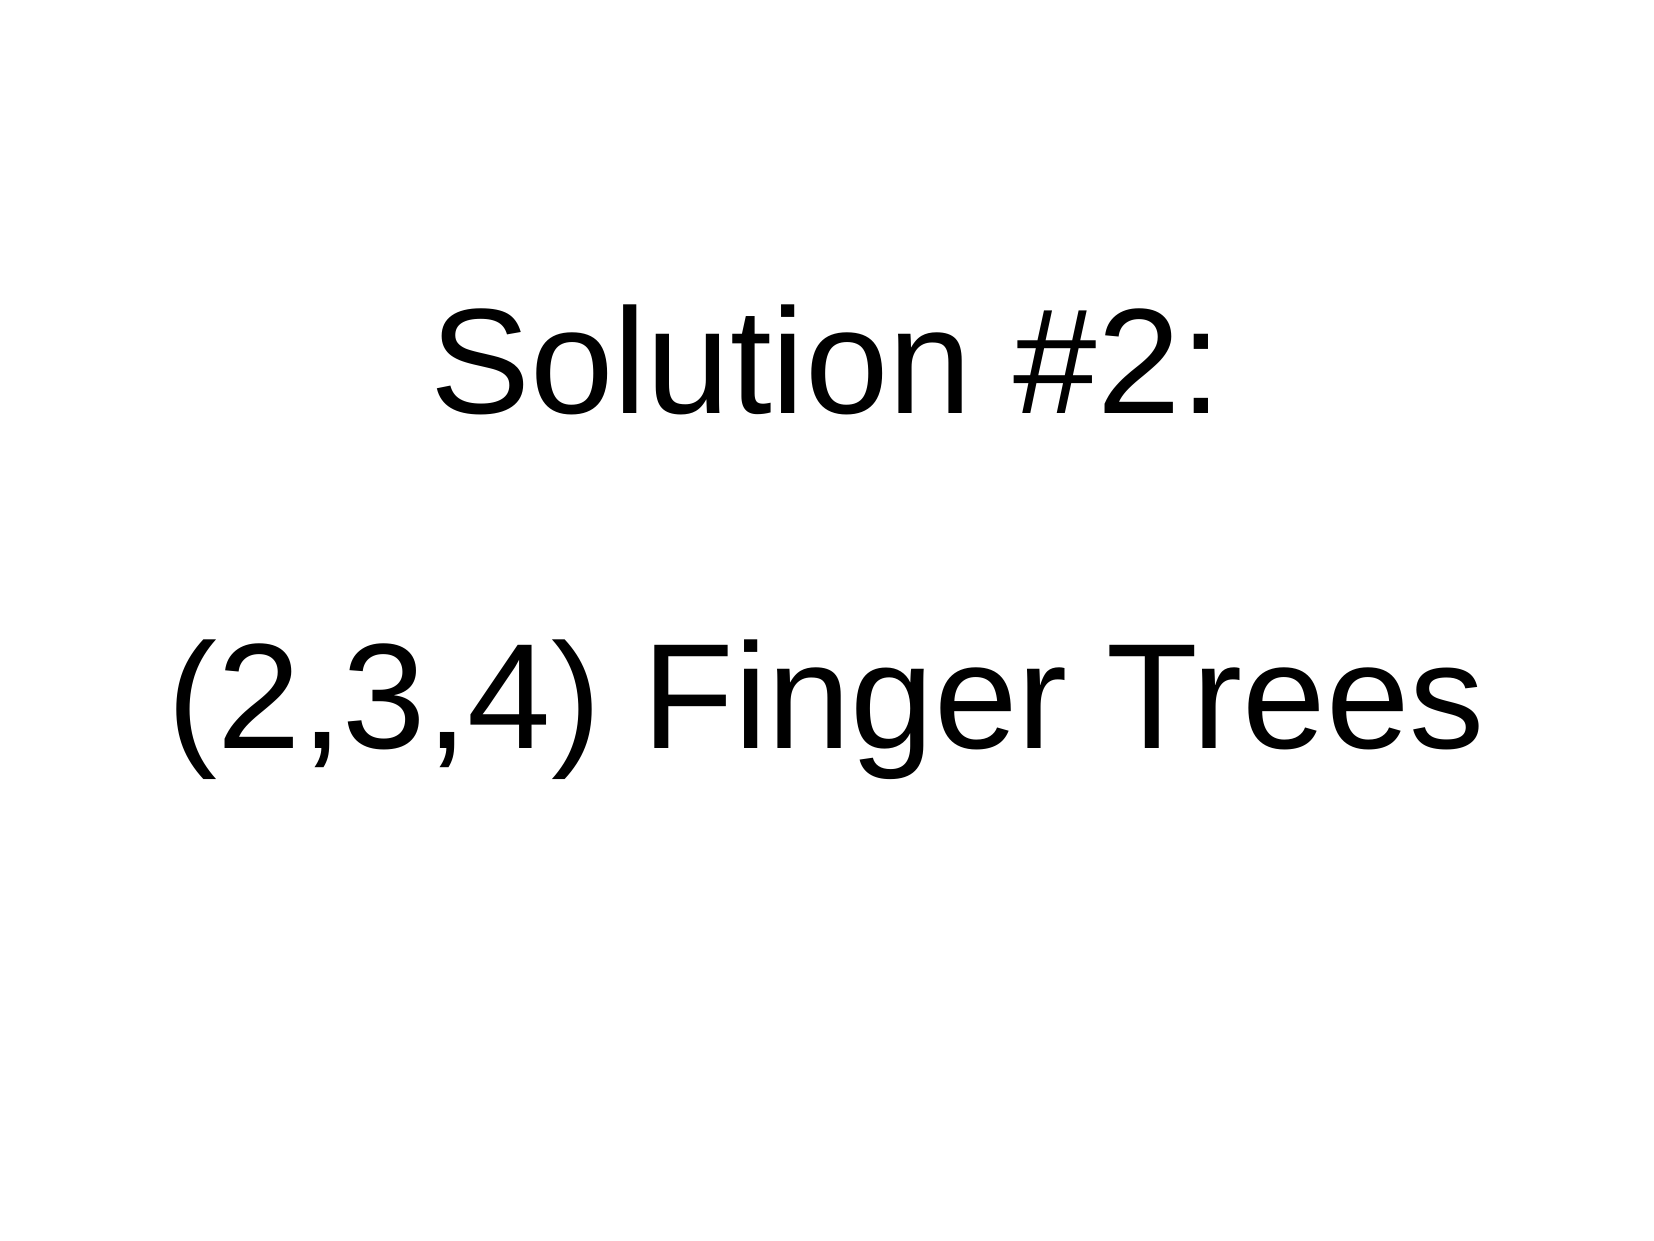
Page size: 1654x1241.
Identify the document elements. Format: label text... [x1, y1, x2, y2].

subtitle Solution #2: (2,3,4) Finger Trees [82, 49, 1571, 1010]
